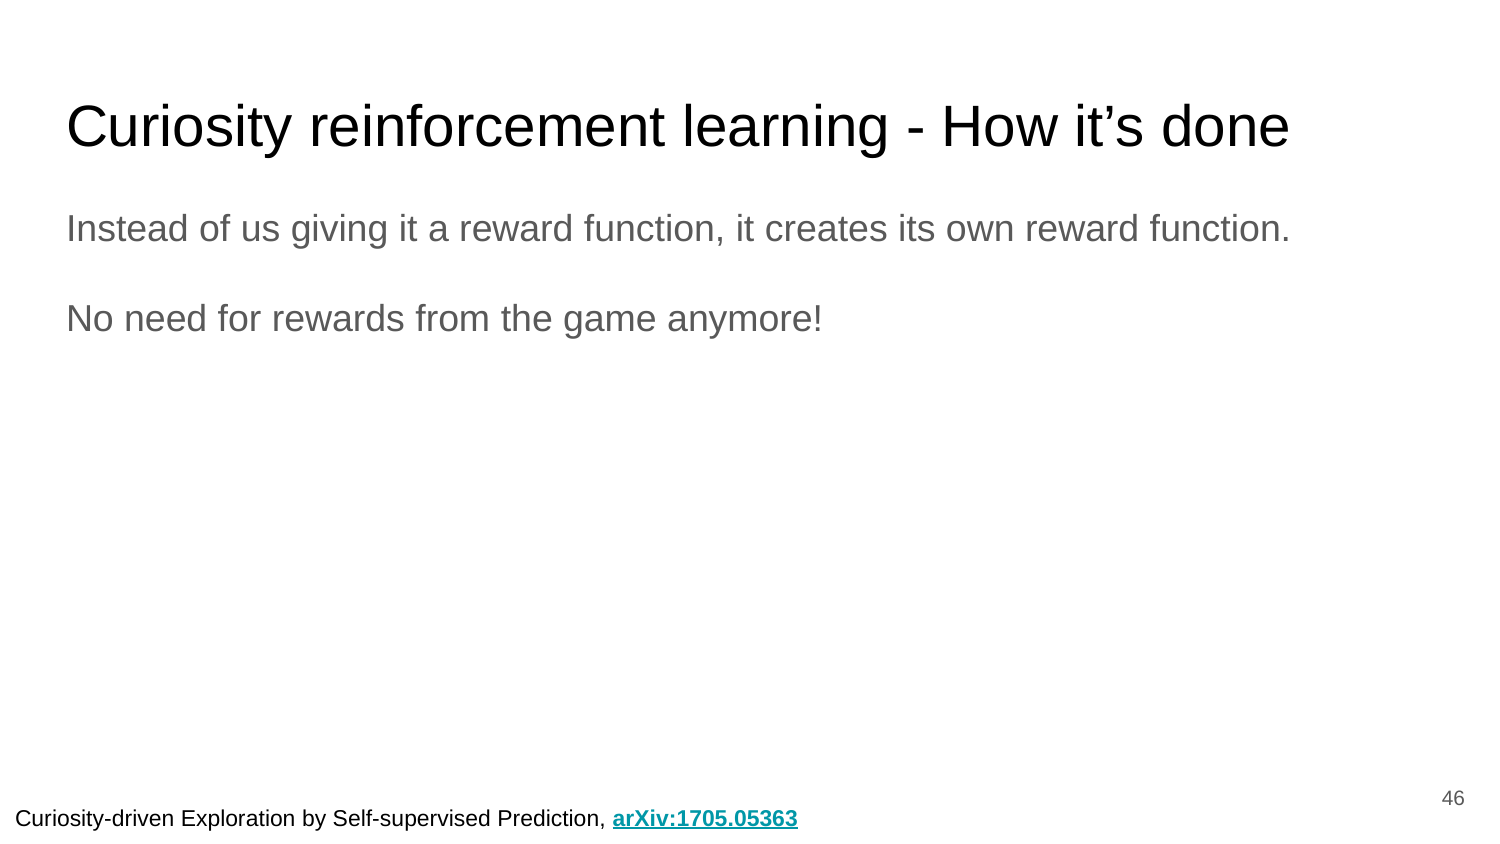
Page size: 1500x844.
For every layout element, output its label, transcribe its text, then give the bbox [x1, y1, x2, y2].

title Curiosity reinforcement learning - How it’s done [51, 72, 1449, 167]
list Instead of us giving it a reward function, it creates its own reward function. No need for rewards from the game anymore! [51, 189, 1449, 750]
slide_number <number> [1389, 764, 1480, 830]
text_box Curiosity-driven Exploration by Self-supervised Prediction, arXiv:1705.05363 [0, 788, 976, 844]
